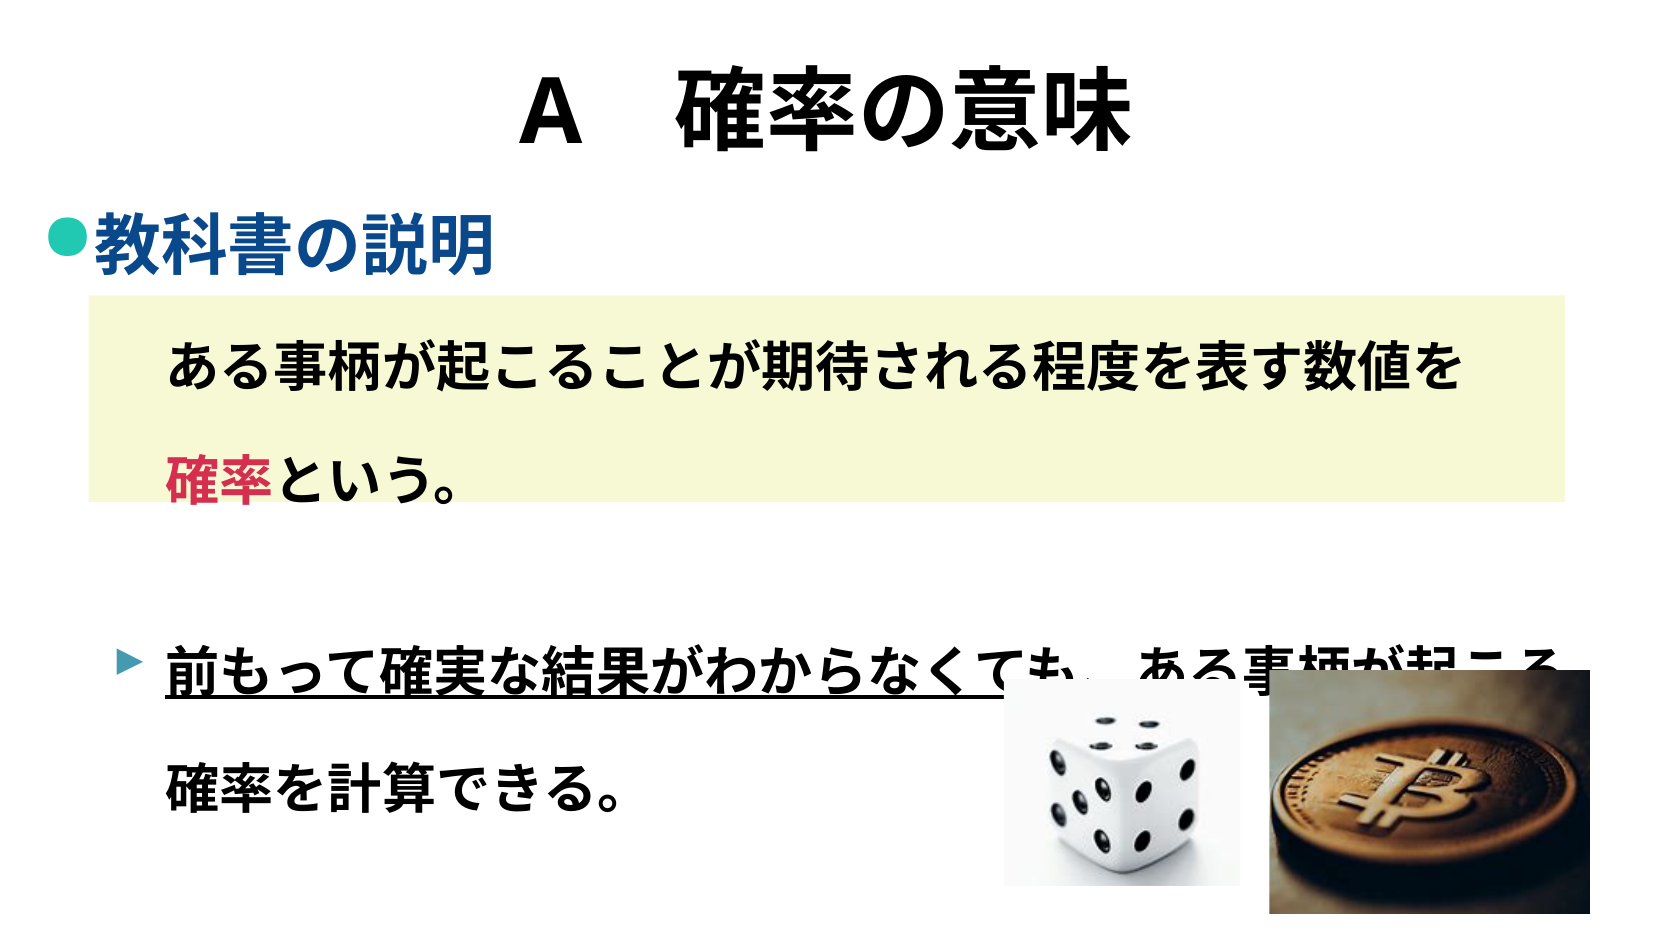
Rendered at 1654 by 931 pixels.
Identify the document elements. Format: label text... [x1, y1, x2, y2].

title A 確率の意味 [29, 29, 1625, 178]
picture [1269, 670, 1590, 914]
picture [1003, 679, 1241, 886]
list 教科書の説明 ある事柄が起こることが期待される程度を表す数値を 確率という。 前もって確実な結果がわからなくても、ある事柄が起こる確率を計算できる。 [23, 177, 1618, 848]
